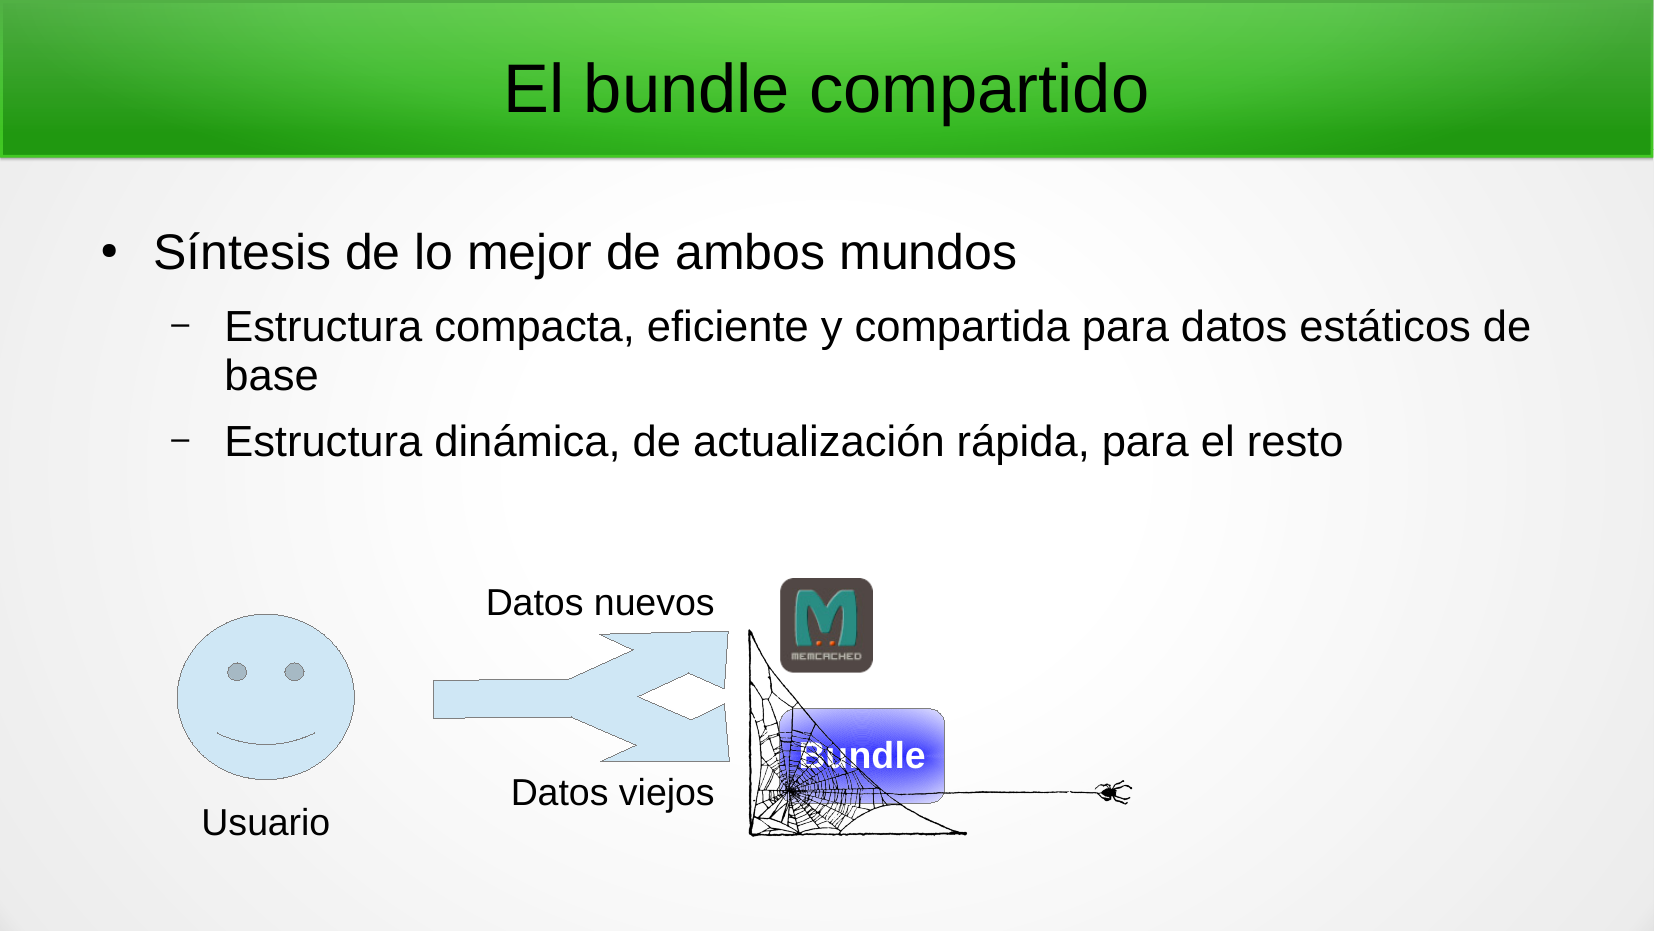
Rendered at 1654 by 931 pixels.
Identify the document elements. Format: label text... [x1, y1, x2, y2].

picture [744, 578, 1134, 839]
text_box Usuario [177, 614, 355, 780]
text_box Datos viejos [496, 763, 730, 821]
title El bundle compartido [82, 35, 1571, 142]
text_box [433, 632, 730, 762]
text_box Datos nuevos [471, 574, 730, 632]
list Síntesis de lo mejor de ambos mundos Estructura compacta, eficiente y compartida para datos estáticos de base Estructura dinámica, de actualización rápida, para el resto [82, 224, 1571, 764]
